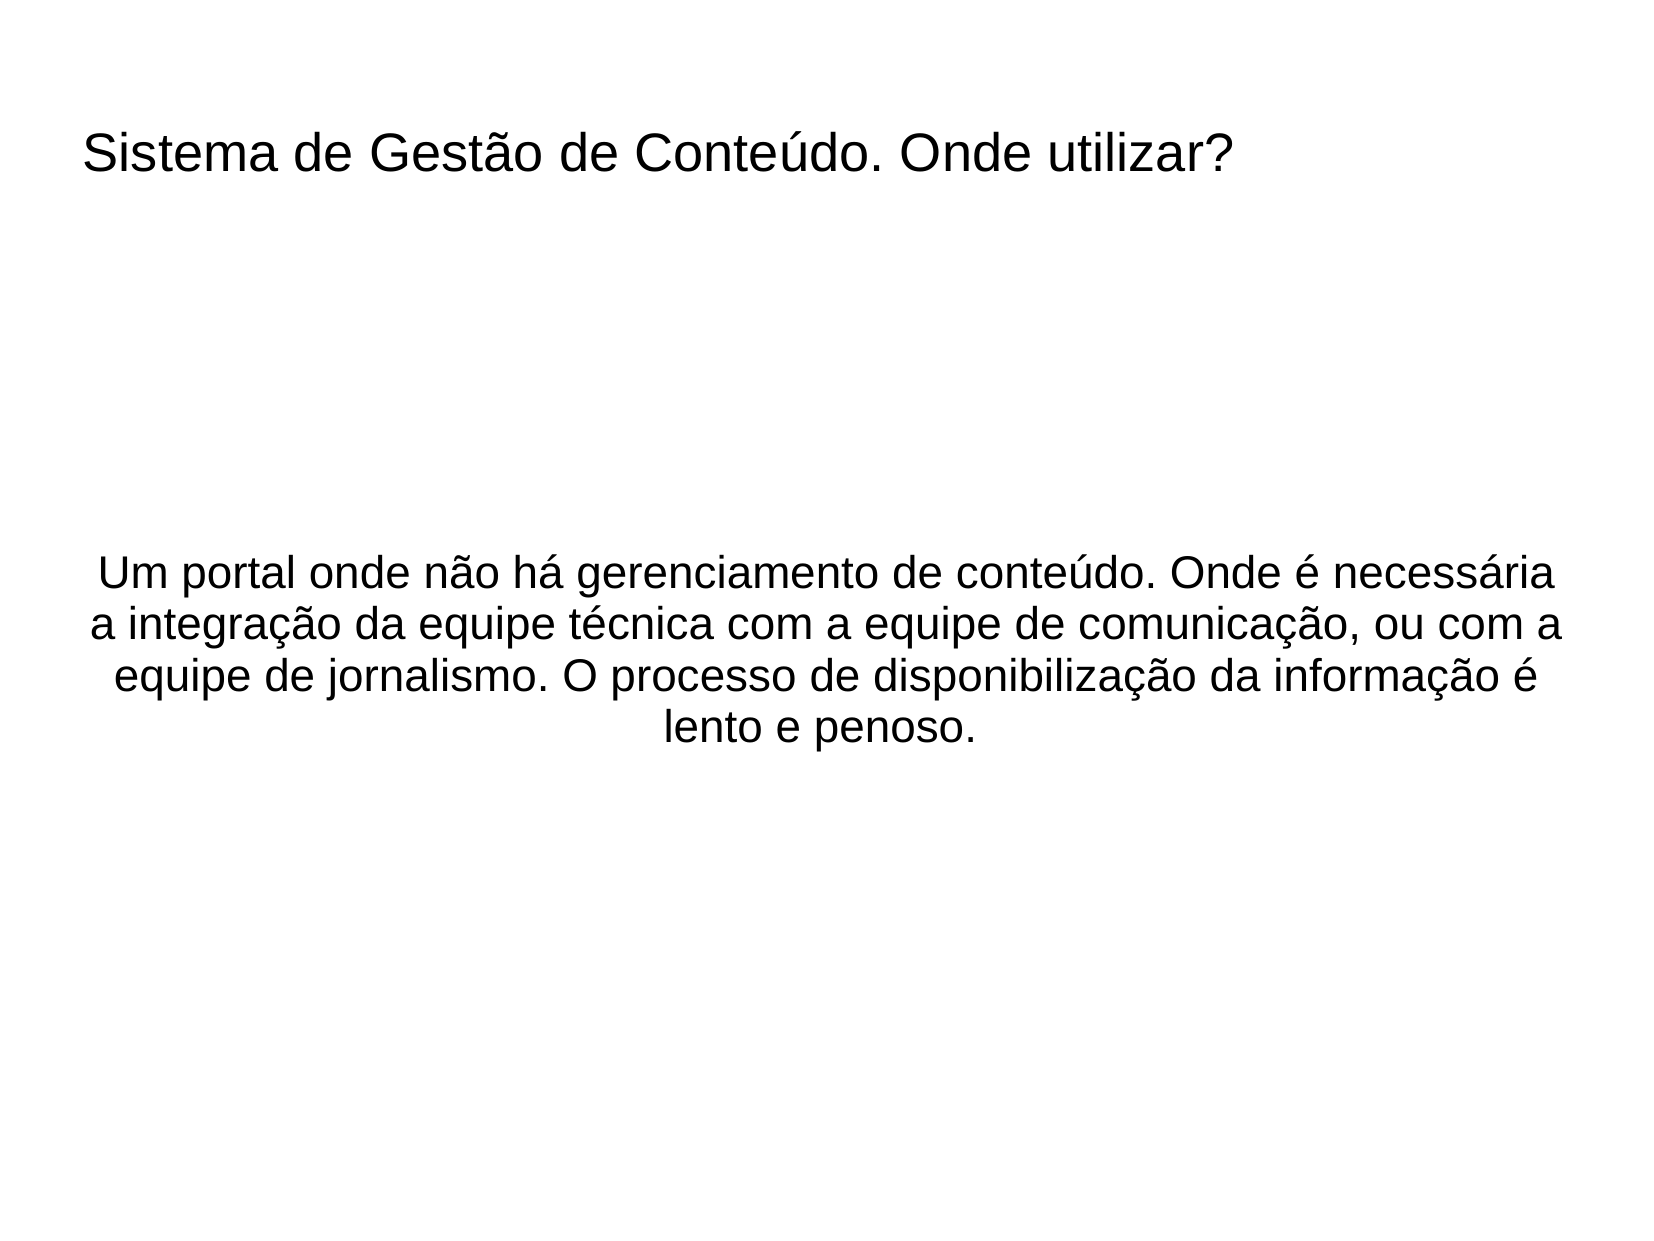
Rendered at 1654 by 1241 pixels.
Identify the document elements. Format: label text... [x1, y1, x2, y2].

subtitle Um portal onde não há gerenciamento de conteúdo. Onde é necessária a integração da equipe técnica com a equipe de comunicação, ou com a equipe de jornalismo. O processo de disponibilização da informação é lento e penoso. [82, 290, 1571, 1010]
title Sistema de Gestão de Conteúdo. Onde utilizar? [82, 49, 1571, 257]
